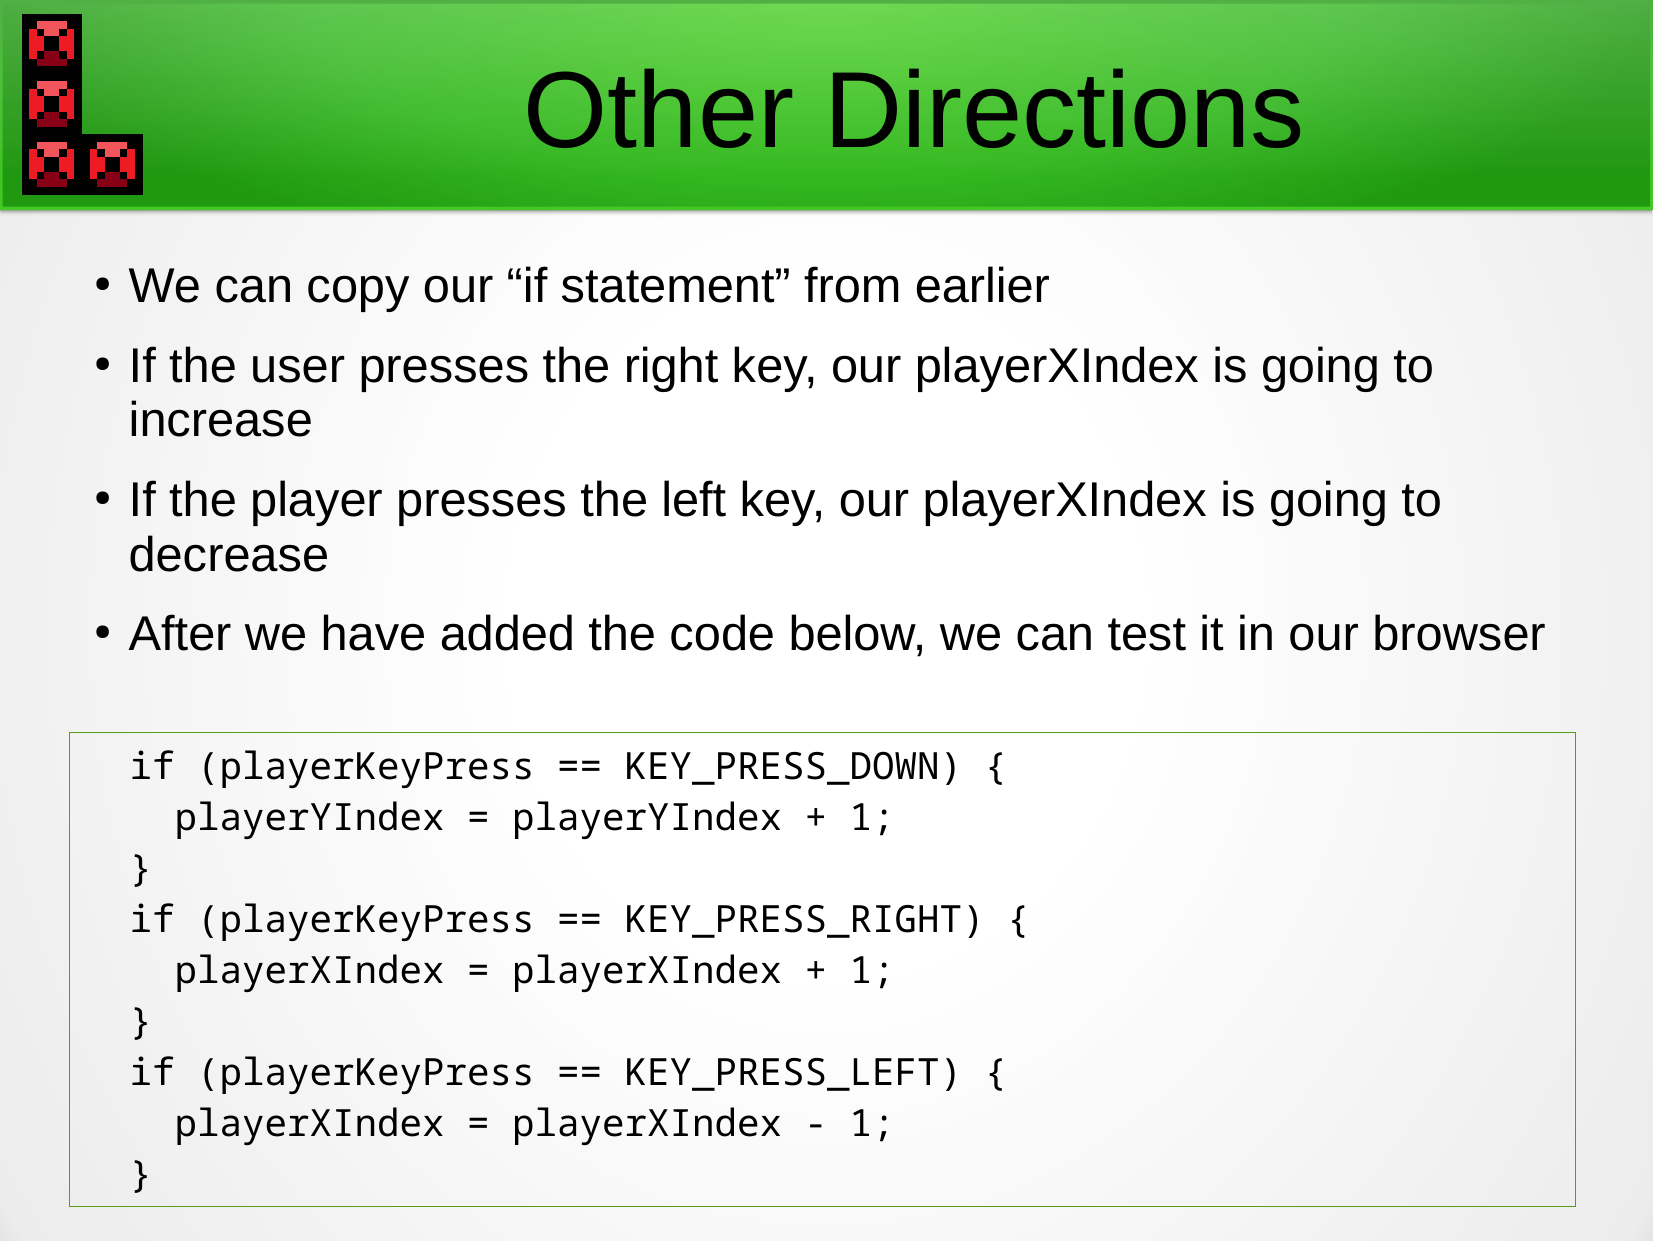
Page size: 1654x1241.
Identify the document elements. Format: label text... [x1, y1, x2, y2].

title Other Directions [195, 30, 1636, 190]
list We can copy our “if statement” from earlier If the user presses the right key, our playerXIndex is going to increase If the player presses the left key, our playerXIndex is going to decrease After we have added the code below, we can test it in our browser [82, 257, 1576, 709]
text_box if (playerKeyPress == KEY_PRESS_DOWN) { playerYIndex = playerYIndex + 1; } if (playerKeyPress == KEY_PRESS_RIGHT) { playerXIndex = playerXIndex + 1; } if (playerKeyPress == KEY_PRESS_LEFT) { playerXIndex = playerXIndex - 1; } [69, 732, 1576, 1173]
picture [22, 14, 143, 195]
